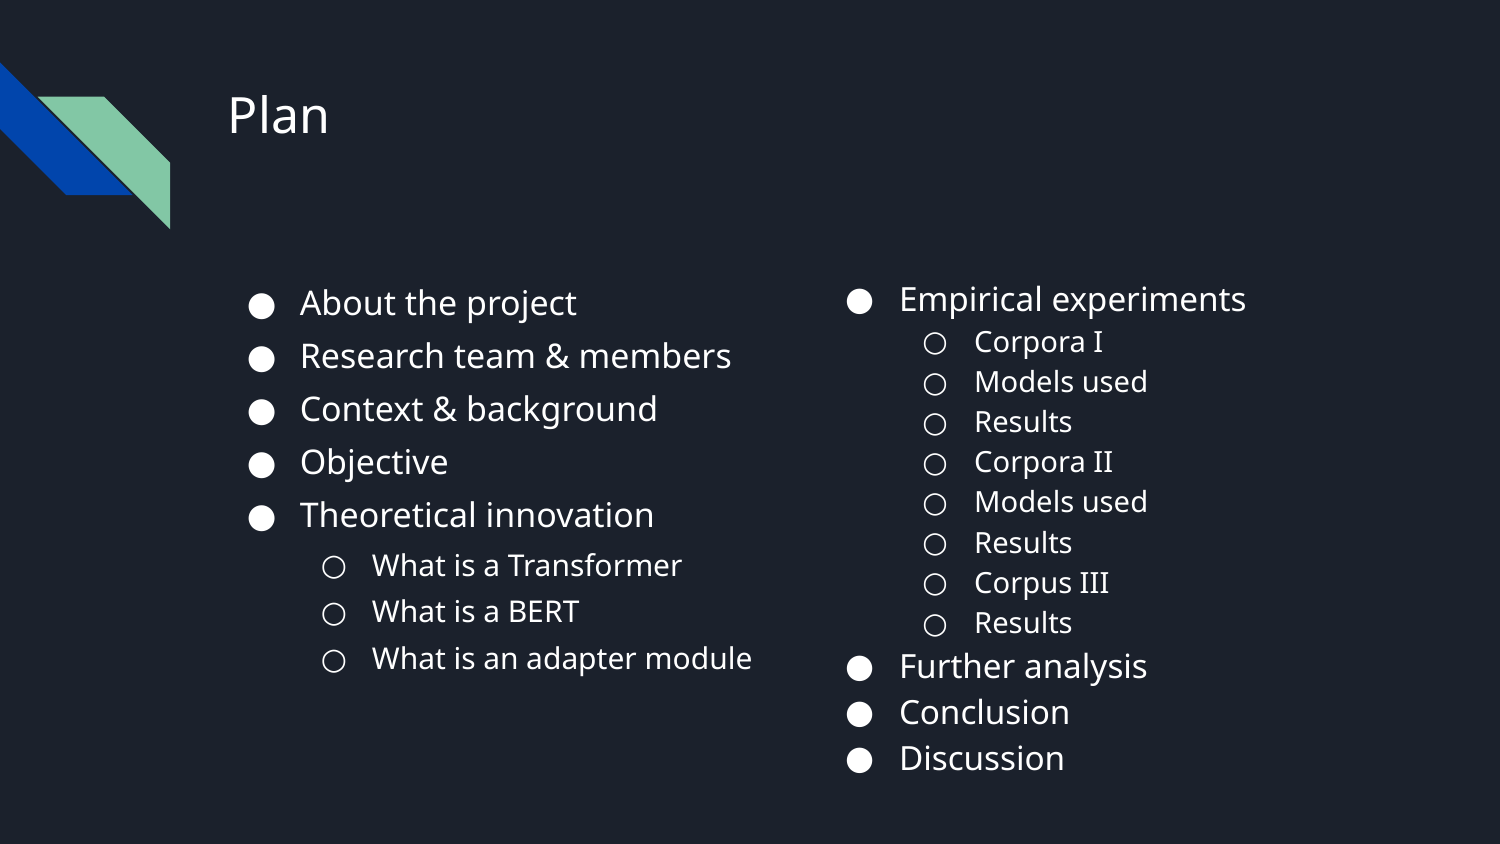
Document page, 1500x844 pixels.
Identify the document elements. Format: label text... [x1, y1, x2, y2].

list Empirical experiments Corpora I Models used Results Corpora II Models used Results Corpus III Results Further analysis Conclusion Discussion [809, 257, 1368, 735]
list About the project Research team & members Context & background Objective Theoretical innovation What is a Transformer What is a BERT What is an adapter module [212, 257, 772, 735]
title Plan [212, 64, 1368, 215]
